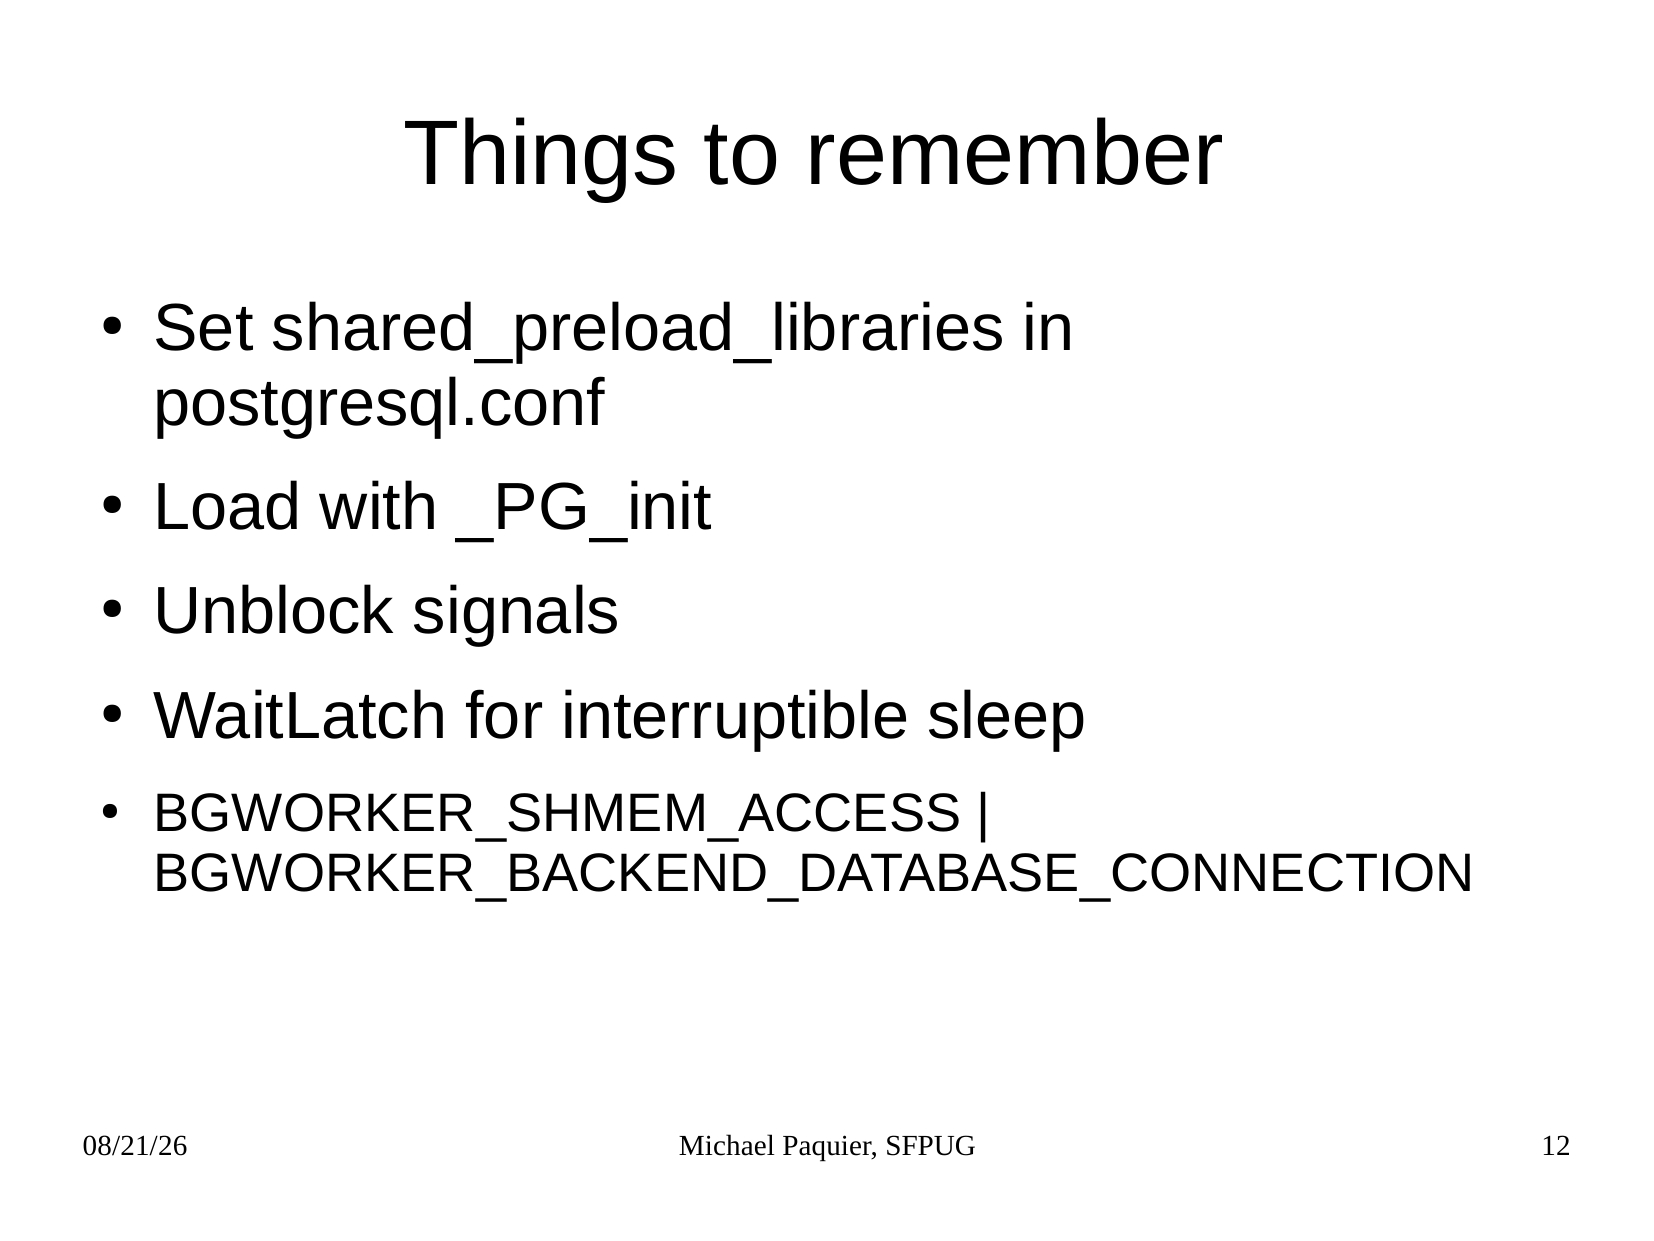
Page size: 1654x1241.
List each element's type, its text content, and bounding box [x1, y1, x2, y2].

list Set shared_preload_libraries in postgresql.conf Load with _PG_init Unblock signals WaitLatch for interruptible sleep BGWORKER_SHMEM_ACCESS | BGWORKER_BACKEND_DATABASE_CONNECTION [82, 290, 1538, 1010]
title Things to remember [82, 49, 1571, 257]
